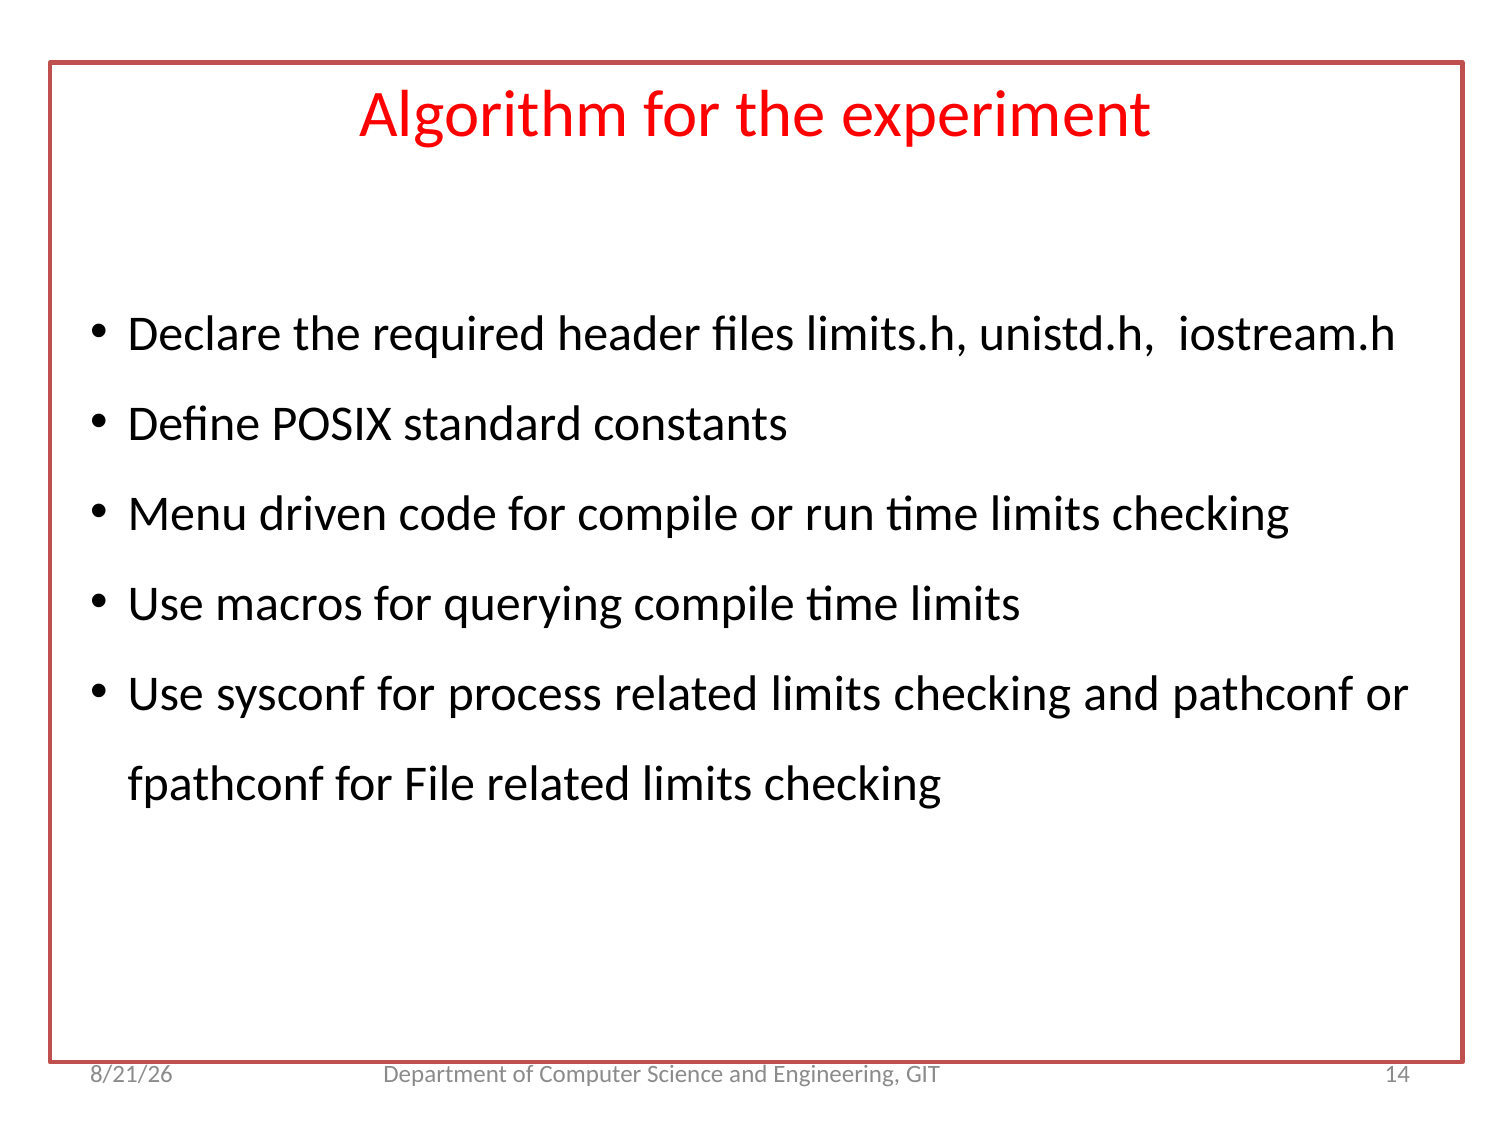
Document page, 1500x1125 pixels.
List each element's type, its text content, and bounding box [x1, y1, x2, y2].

text_box Department of Computer Science and Engineering, GIT [300, 1042, 1025, 1103]
text_box 9/19/18 [75, 1043, 300, 1103]
slide_number <number> [1074, 1042, 1425, 1103]
text_box Declare the required header files limits.h, unistd.h, iostream.h Define POSIX standard constants Menu driven code for compile or run time limits checking Use macros for querying compile time limits Use sysconf for process related limits checking and pathconf or fpathconf for File related limits checking [74, 262, 1425, 1006]
subtitle Algorithm for the experiment [50, 62, 1463, 1063]
